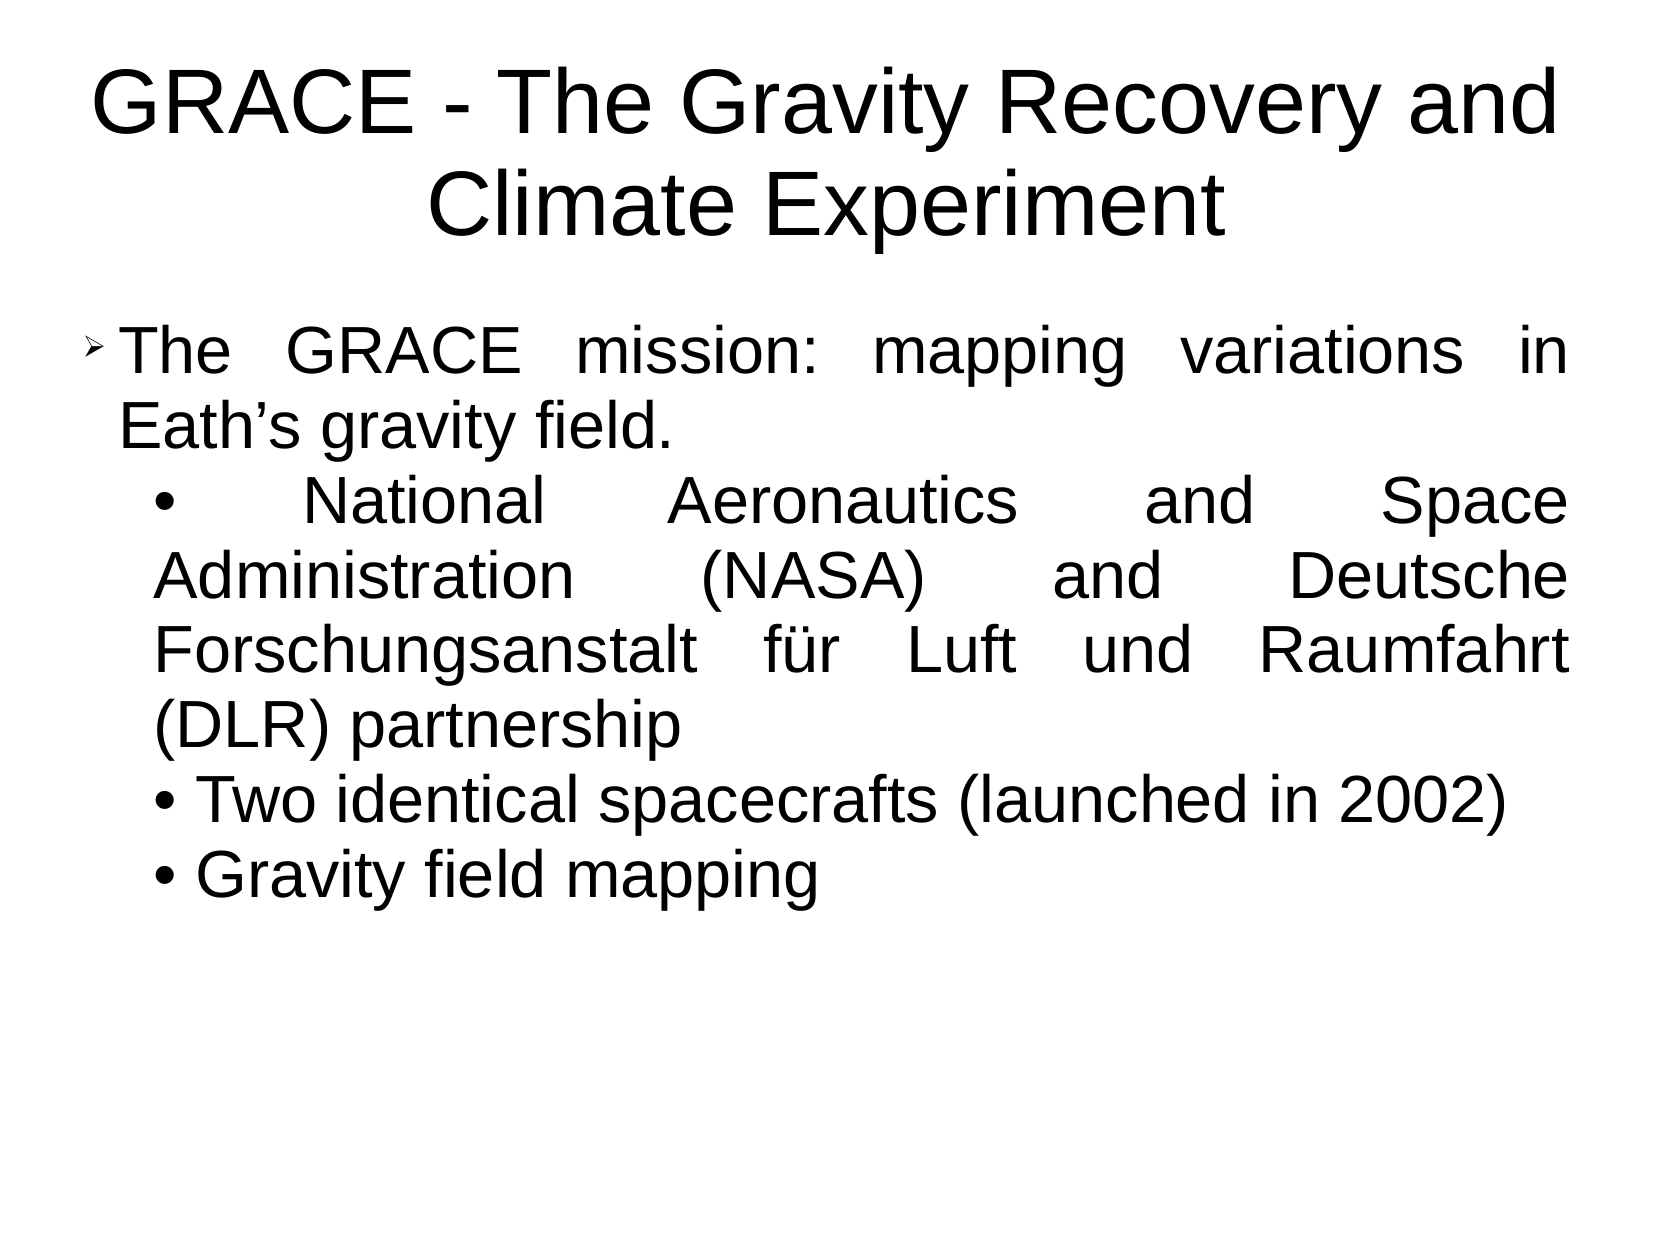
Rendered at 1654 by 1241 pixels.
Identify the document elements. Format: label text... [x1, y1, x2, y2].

title GRACE - The Gravity Recovery and Climate Experiment [82, 49, 1571, 257]
subtitle The GRACE mission: mapping variations in Eath’s gravity field. • National Aeronautics and Space Administration (NASA) and Deutsche Forschungsanstalt für Luft und Raumfahrt (DLR) partnership • Two identical spacecrafts (launched in 2002) • Gravity field mapping [82, 290, 1571, 1010]
